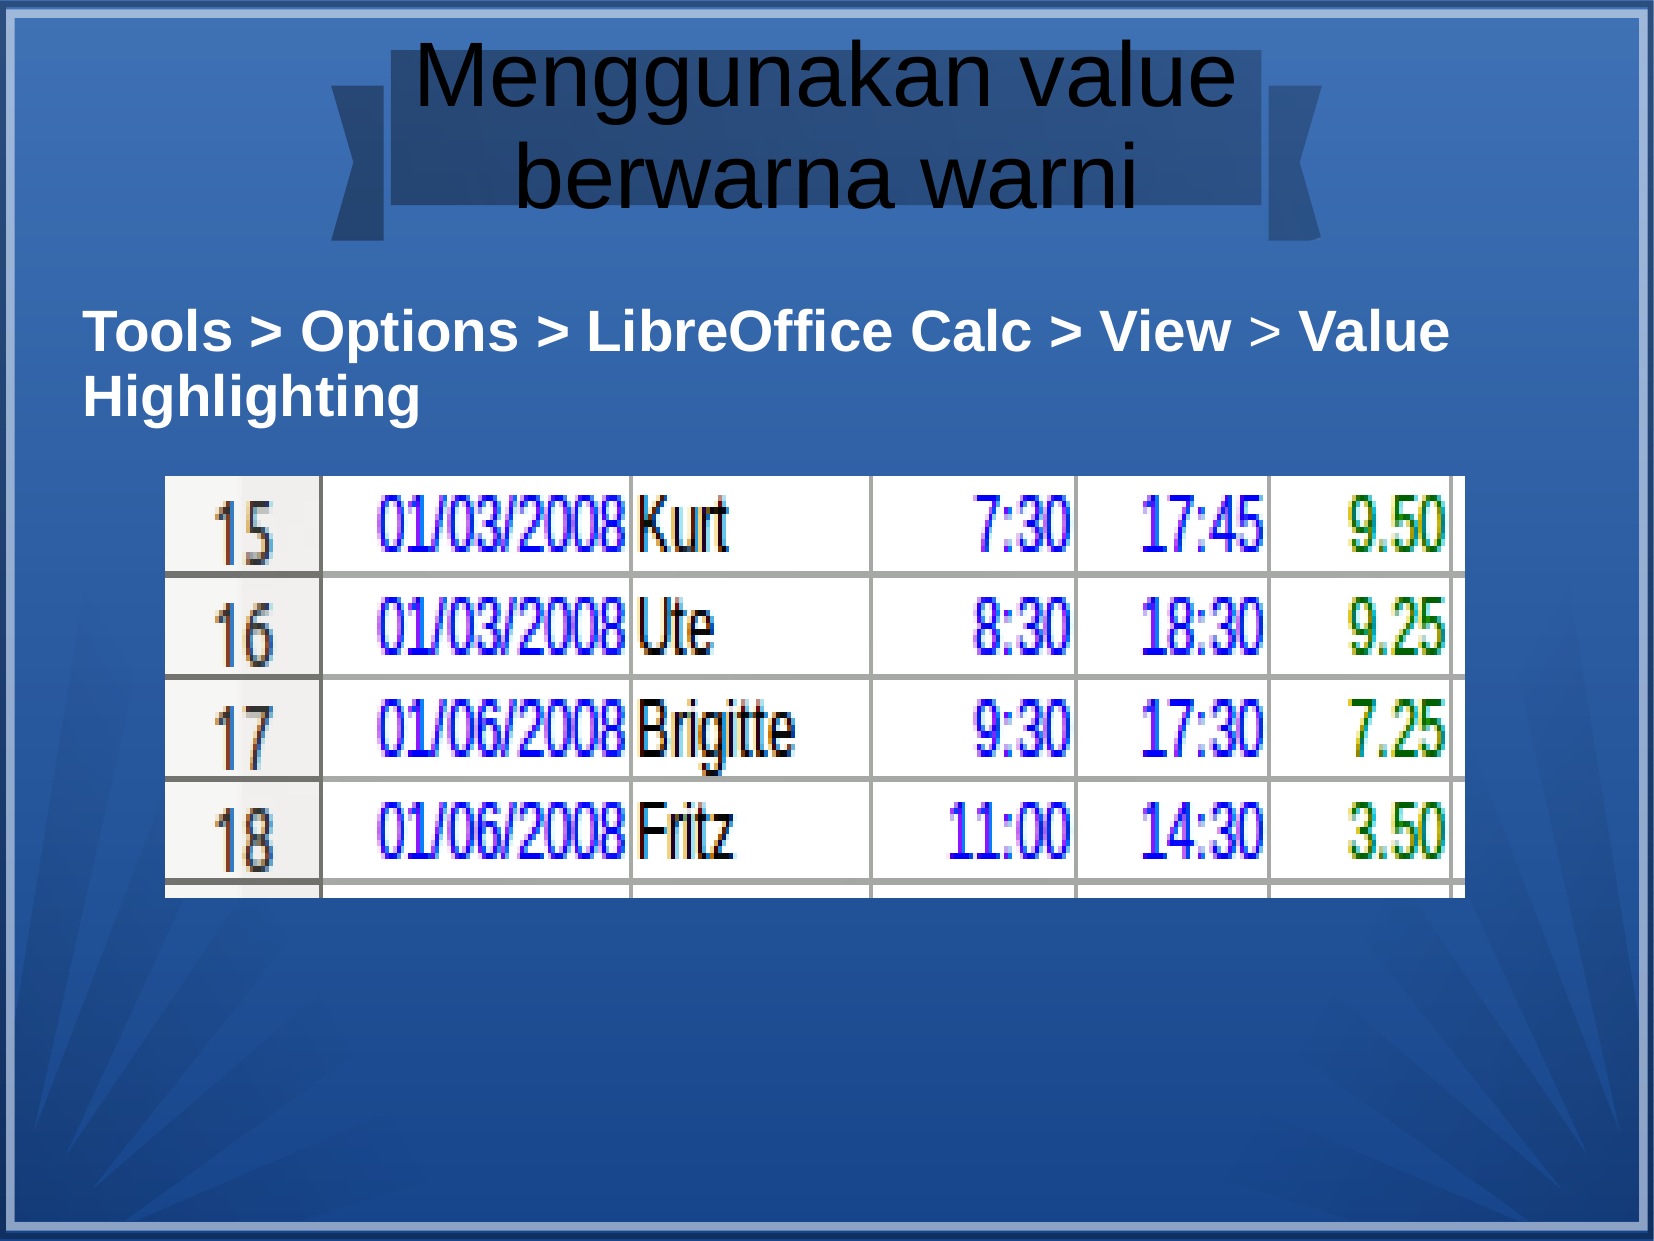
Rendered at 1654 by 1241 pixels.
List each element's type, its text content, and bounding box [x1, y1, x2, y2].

picture [165, 476, 1465, 898]
title Menggunakan value berwarna warni [389, 23, 1264, 229]
list Tools > Options > LibreOffice Calc > View > Value Highlighting [82, 299, 1571, 1241]
